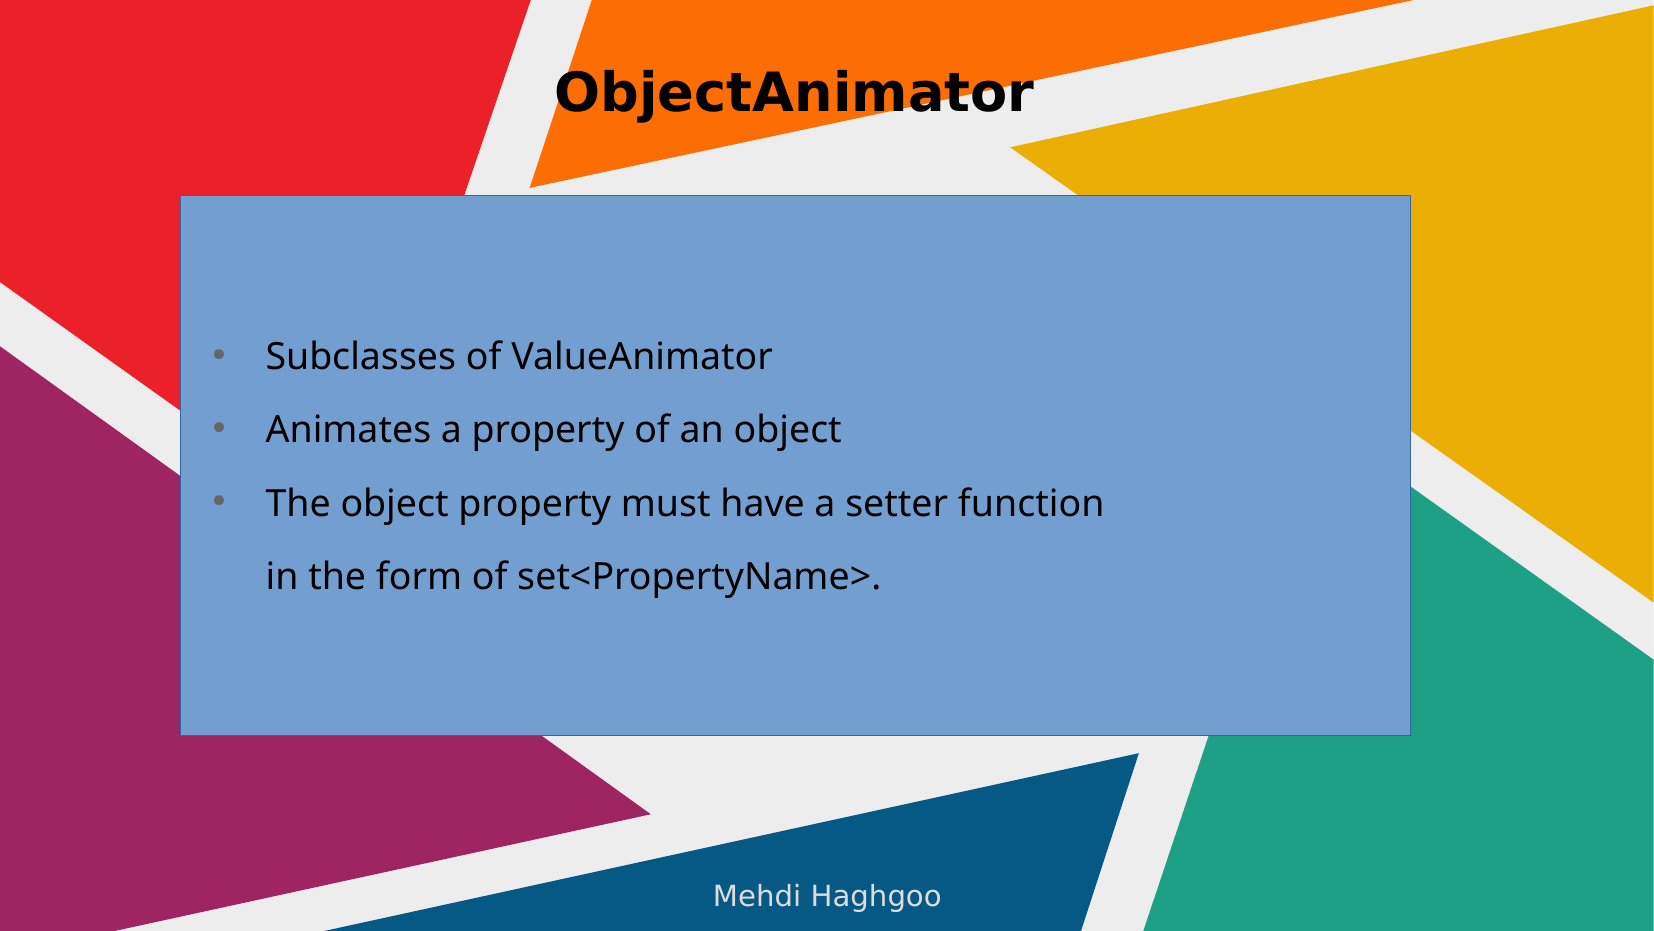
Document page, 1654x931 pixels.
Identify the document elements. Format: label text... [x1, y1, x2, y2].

text_box Subclasses of ValueAnimator Animates a property of an object The object property must have a setter function in the form of set<PropertyName>. [180, 195, 1411, 736]
text_box ObjectAnimator [540, 54, 1051, 132]
